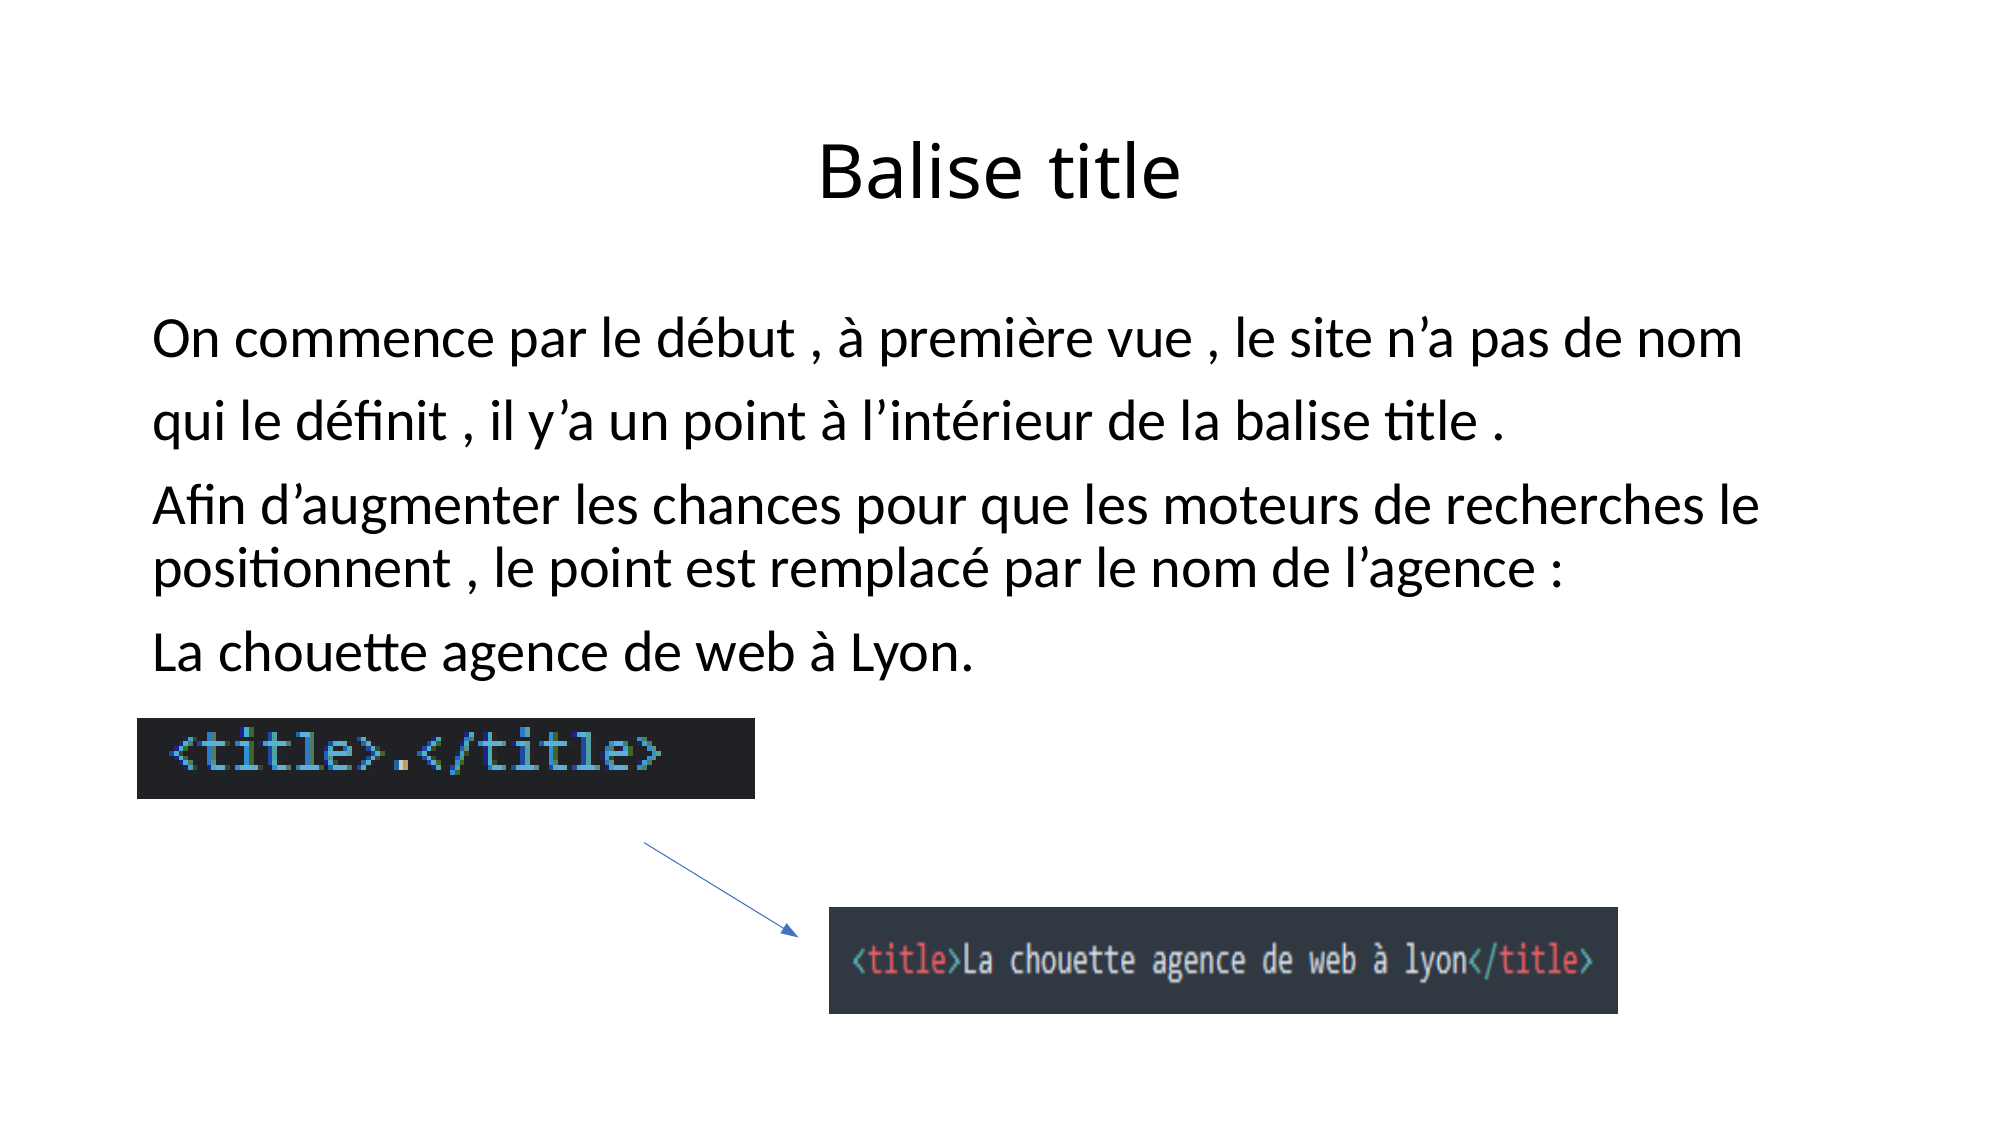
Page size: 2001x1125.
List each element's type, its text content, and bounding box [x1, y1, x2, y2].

title Balise title [137, 59, 1863, 278]
picture [137, 719, 755, 799]
list On commence par le début , à première vue , le site n’a pas de nom qui le définit , il y’a un point à l’intérieur de la balise title . Afin d’augmenter les chances pour que les moteurs de recherches le positionnent , le point est remplacé par le nom de l’agence : La chouette agence de web à Lyon. [137, 299, 1863, 1014]
picture [829, 907, 1618, 1014]
